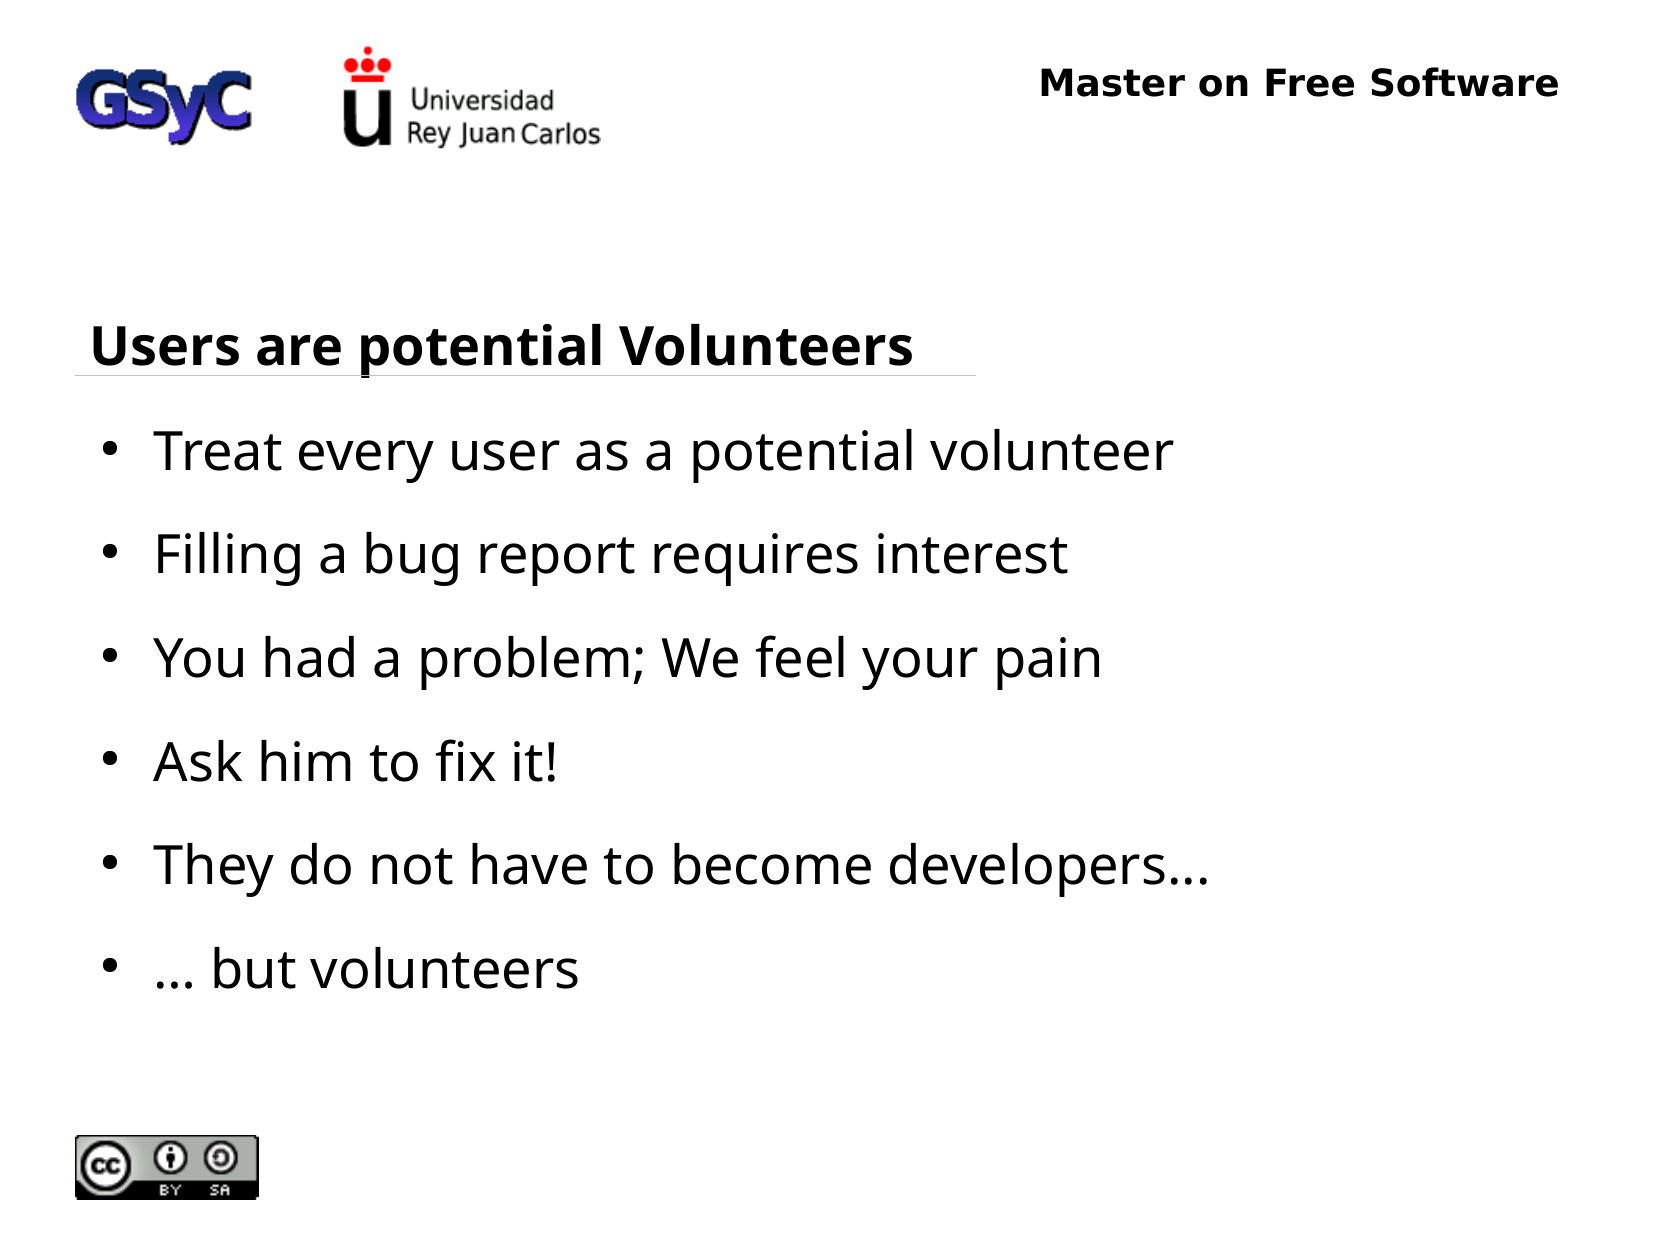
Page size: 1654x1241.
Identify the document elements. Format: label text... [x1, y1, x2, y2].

picture [75, 46, 601, 150]
picture [75, 1163, 259, 1200]
text_box Users are potential Volunteers [75, 300, 1538, 381]
text_box [75, 412, 1576, 1163]
list Treat every user as a potential volunteer Filling a bug report requires interest You had a problem; We feel your pain Ask him to fix it! They do not have to become developers... … but volunteers [82, 412, 1571, 1109]
